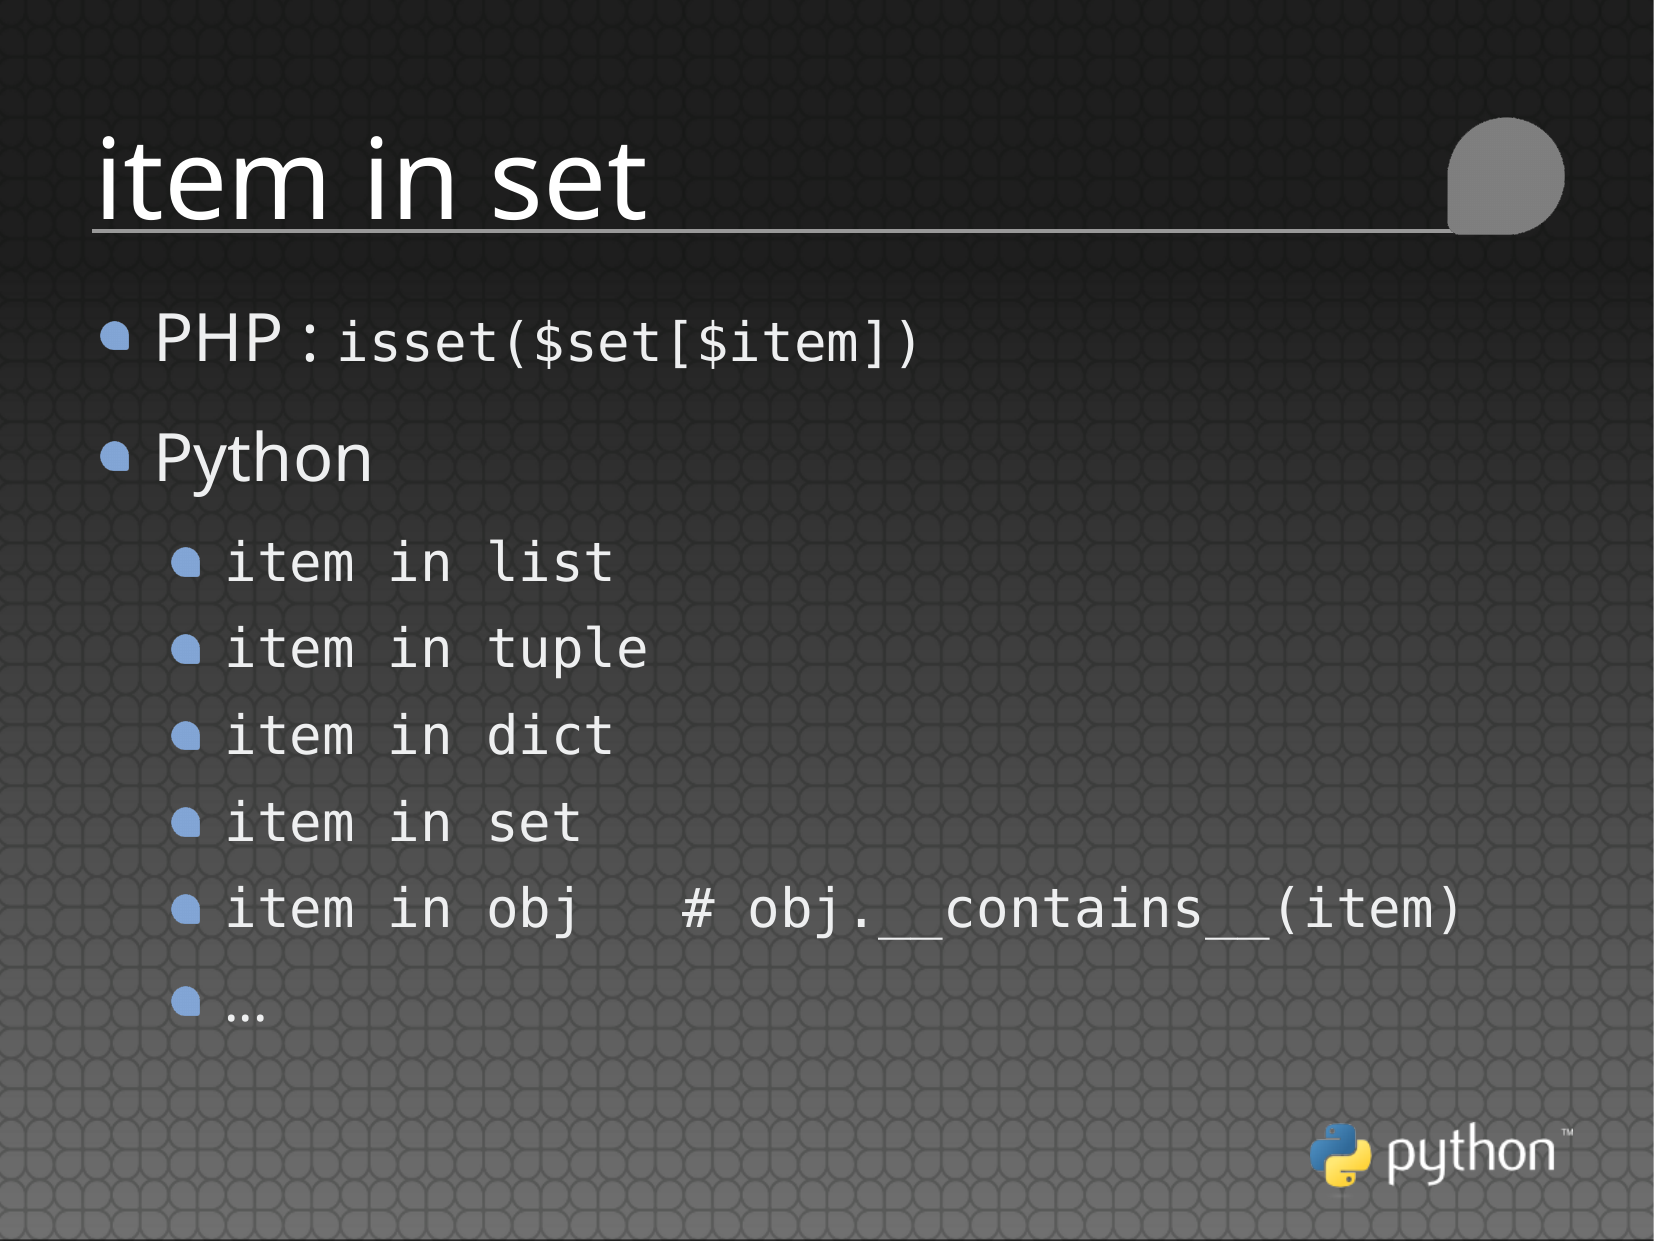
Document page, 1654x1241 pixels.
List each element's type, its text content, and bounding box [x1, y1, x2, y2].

picture [0, 0, 1654, 1241]
list PHP : isset($set[$item]) Python item in list item in tuple item in dict item in set item in obj # obj.__contains__(item) ... [82, 290, 1571, 1094]
title item in set [94, 100, 1426, 251]
